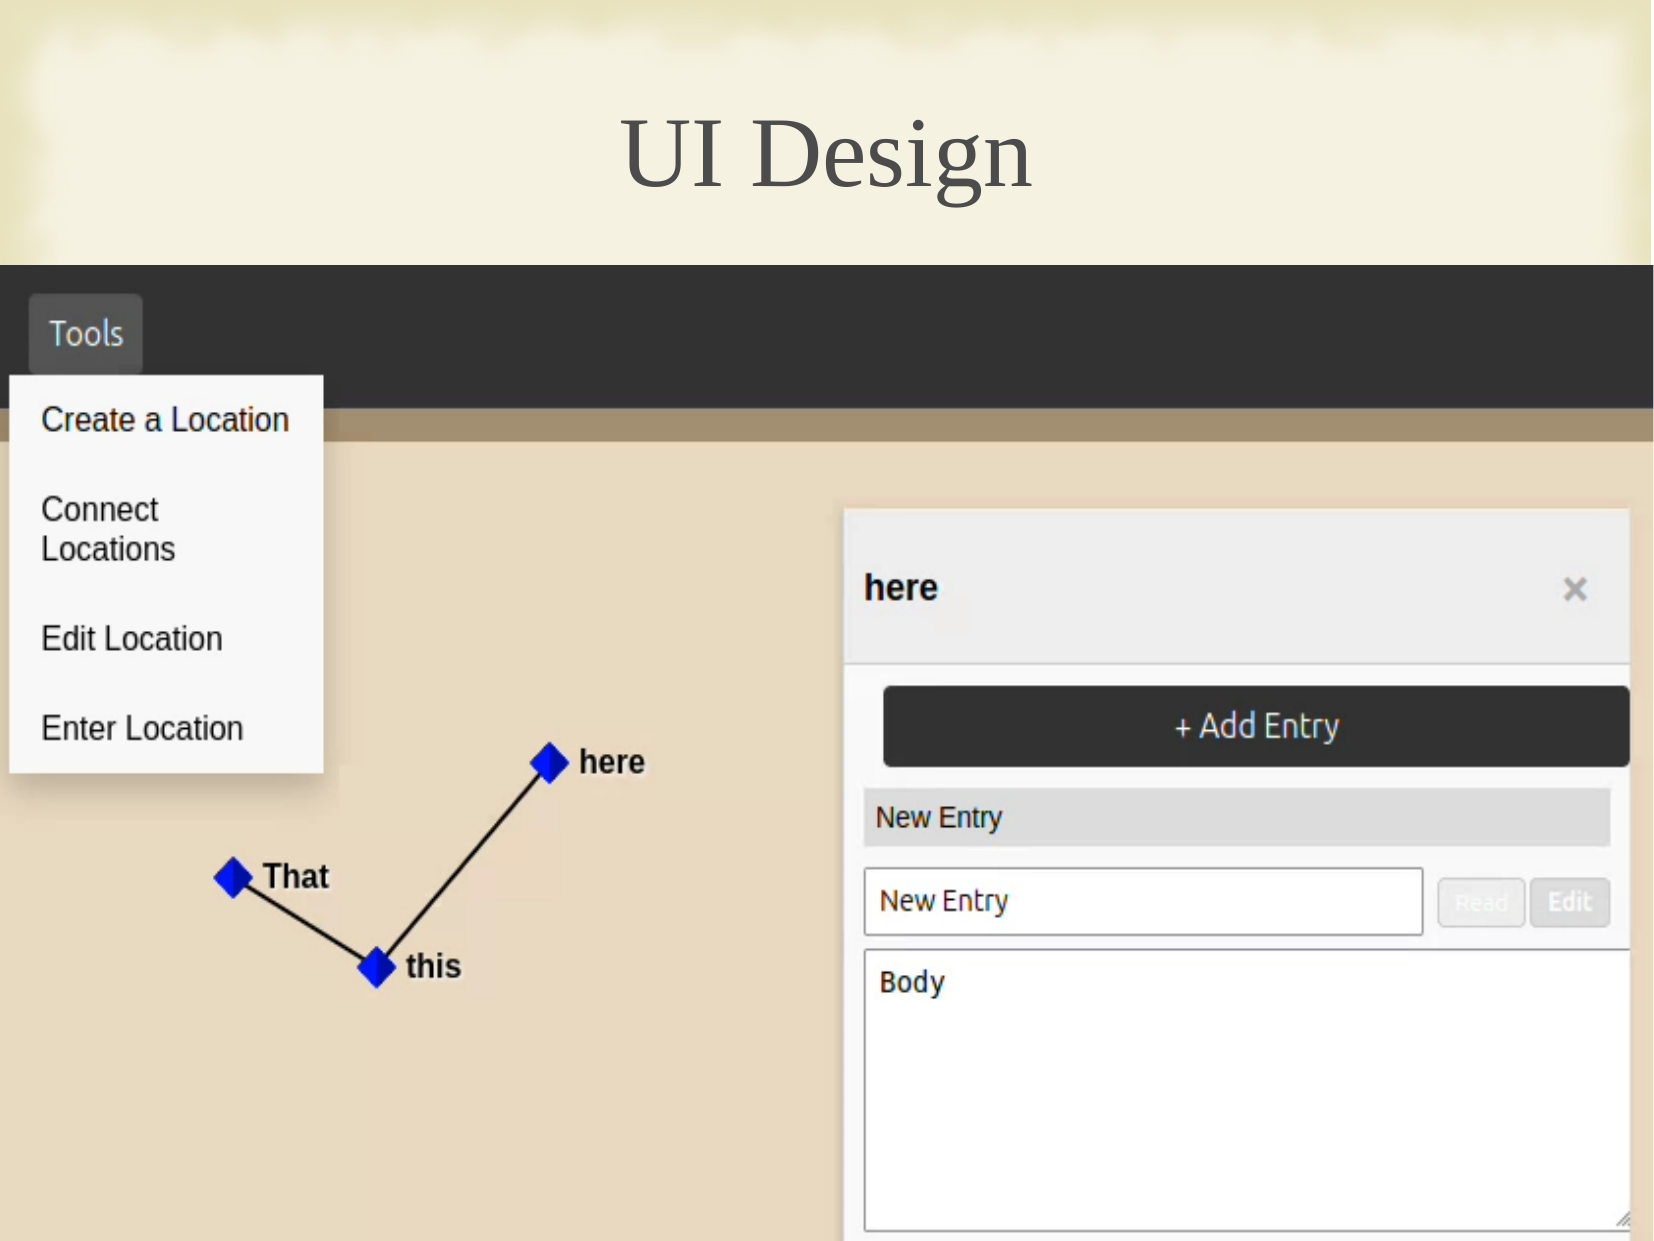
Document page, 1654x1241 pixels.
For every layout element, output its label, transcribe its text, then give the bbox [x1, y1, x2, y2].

title UI Design [82, 49, 1571, 257]
picture [0, 0, 1654, 1241]
